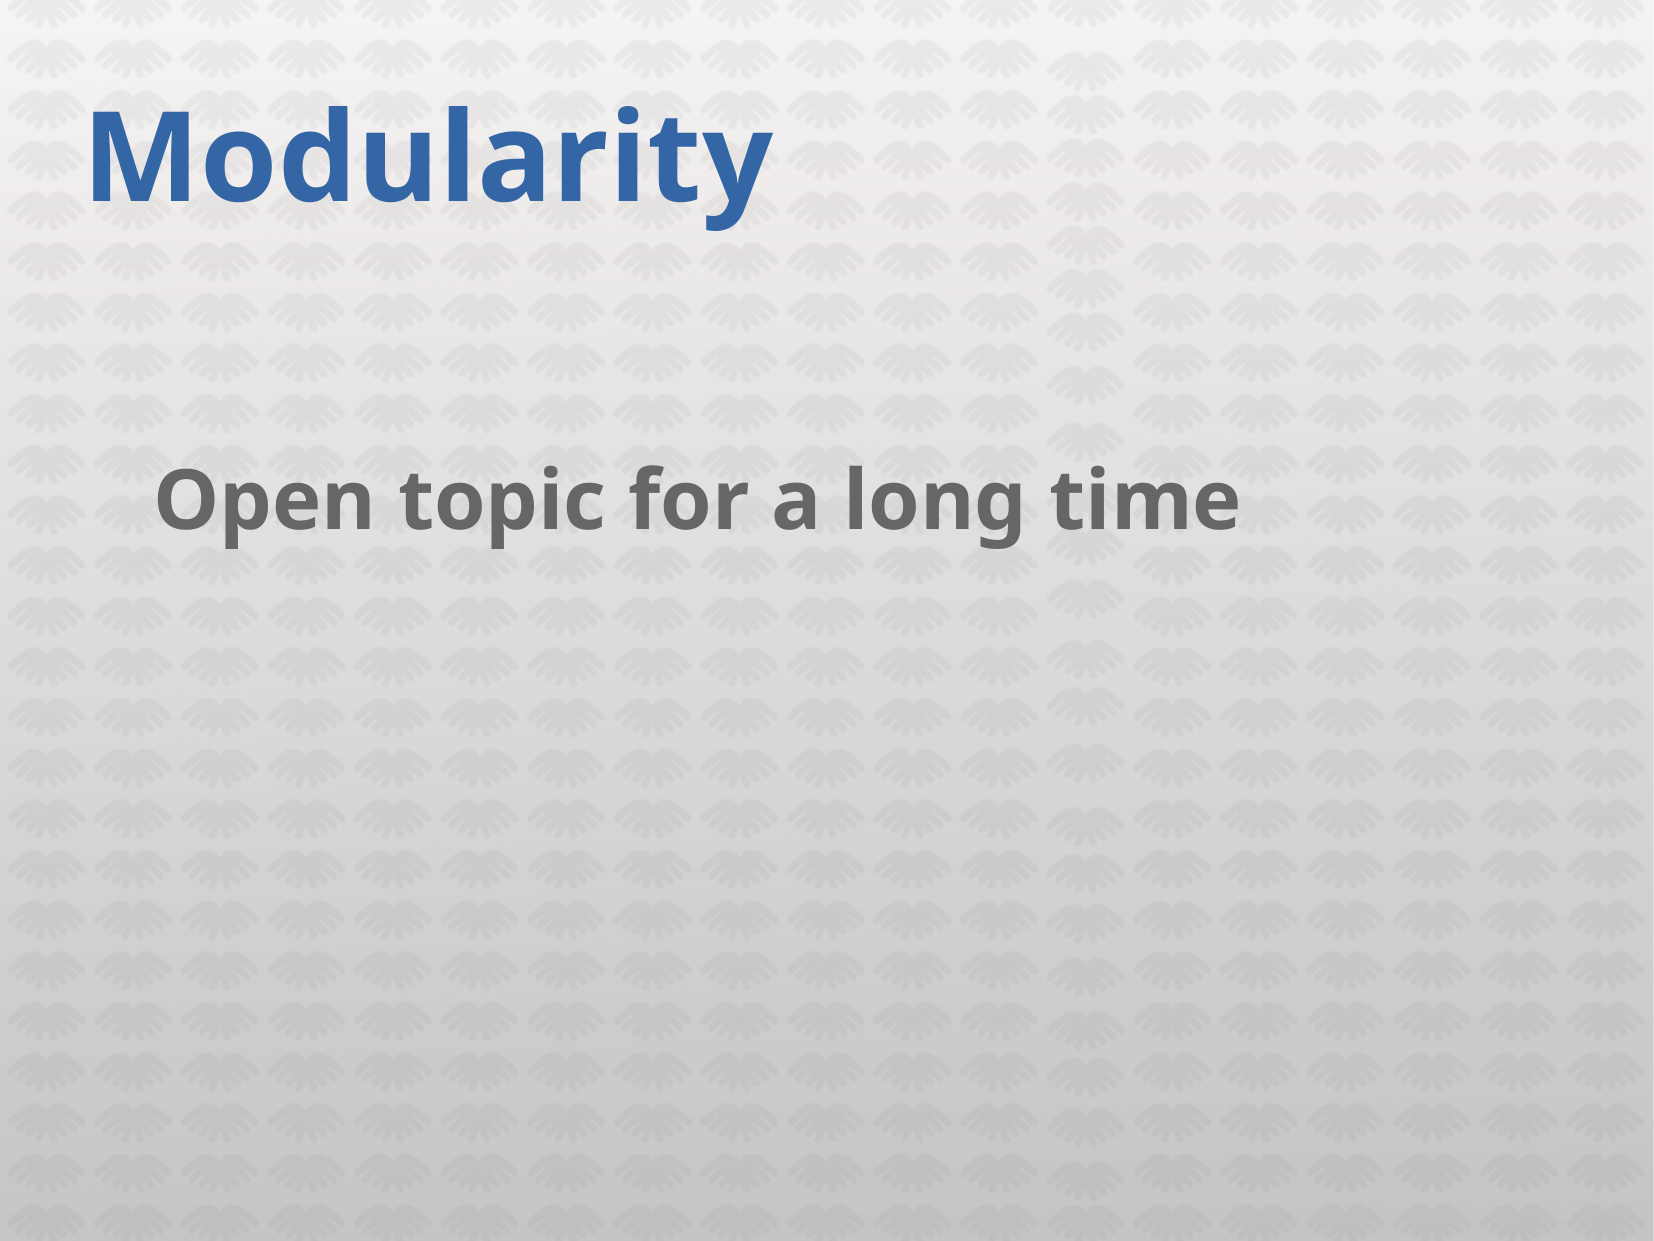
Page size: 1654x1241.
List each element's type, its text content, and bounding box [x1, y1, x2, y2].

list Open topic for a long time [82, 290, 1538, 1010]
picture [0, 0, 1654, 1241]
title Modularity [82, 49, 1571, 257]
